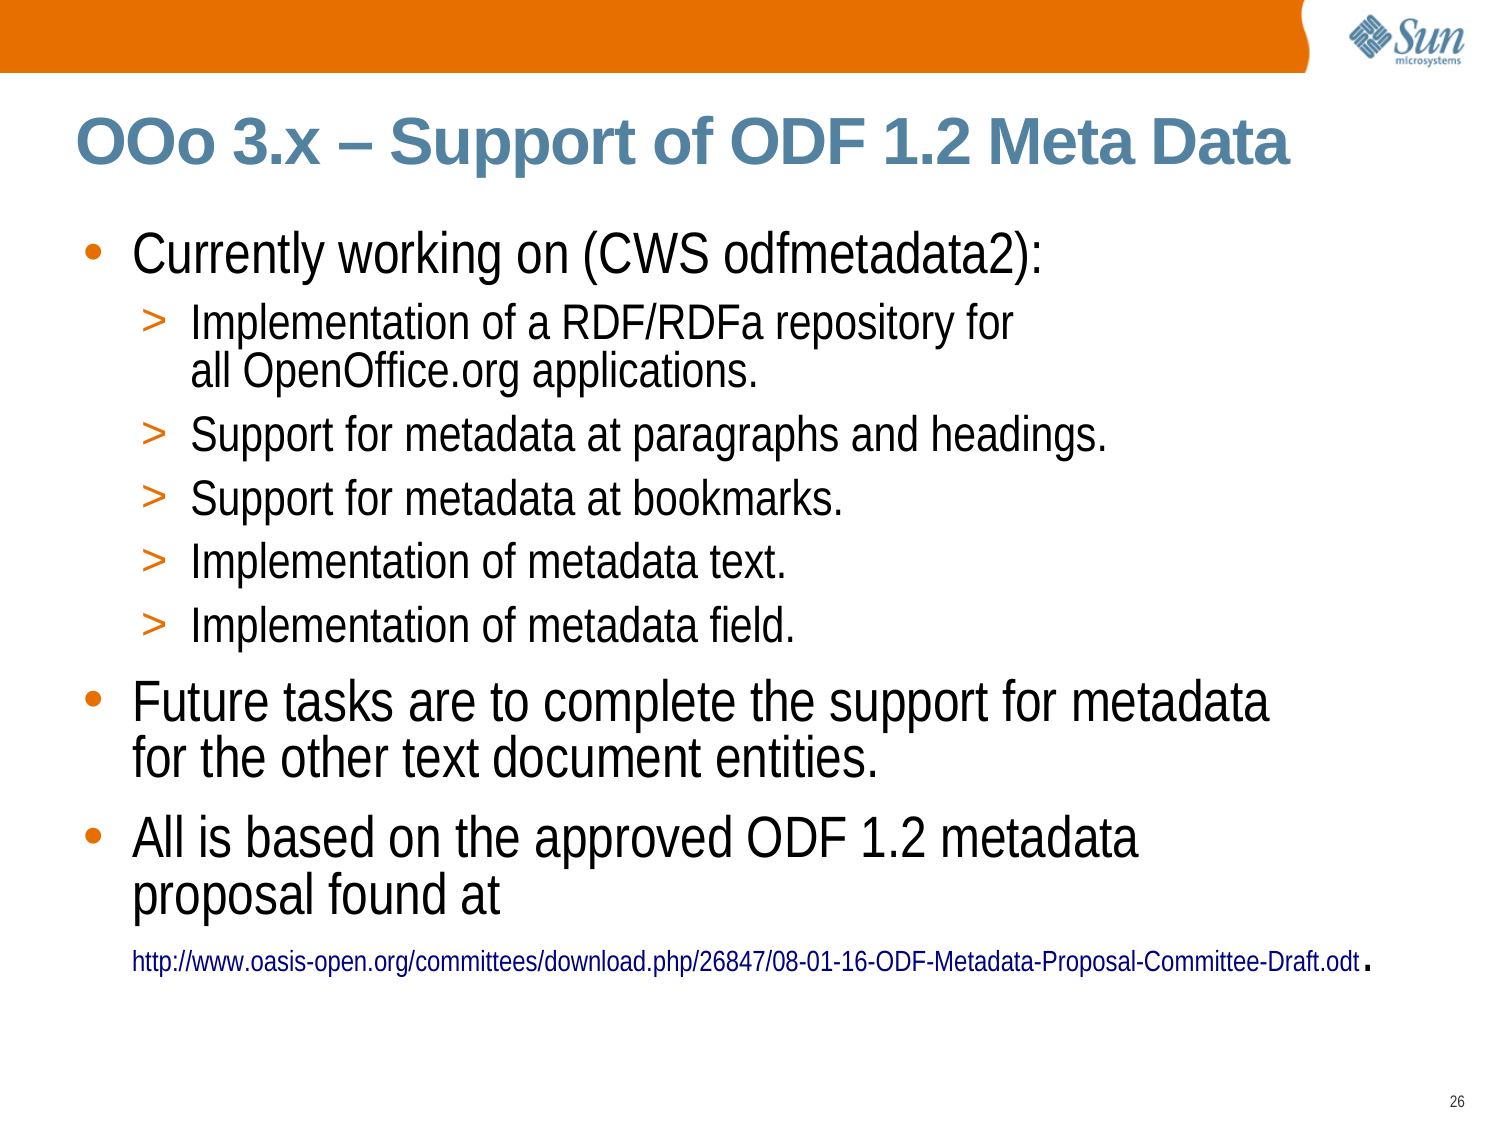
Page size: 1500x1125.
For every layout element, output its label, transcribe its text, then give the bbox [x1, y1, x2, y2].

title OOo 3.x – Support of ODF 1.2 Meta Data [75, 111, 1437, 215]
list Currently working on (CWS odfmetadata2): Implementation of a RDF/RDFa repository for all OpenOffice.org applications. Support for metadata at paragraphs and headings. Support for metadata at bookmarks. Implementation of metadata text. Implementation of metadata field. Future tasks are to complete the support for metadata for the other text document entities. All is based on the approved ODF 1.2 metadata proposal found at http://www.oasis-open.org/committees/download.php/26847/08-01-16-ODF-Metadata-Proposal-Committee-Draft.odt. [64, 228, 1401, 1033]
picture [0, 0, 1500, 73]
